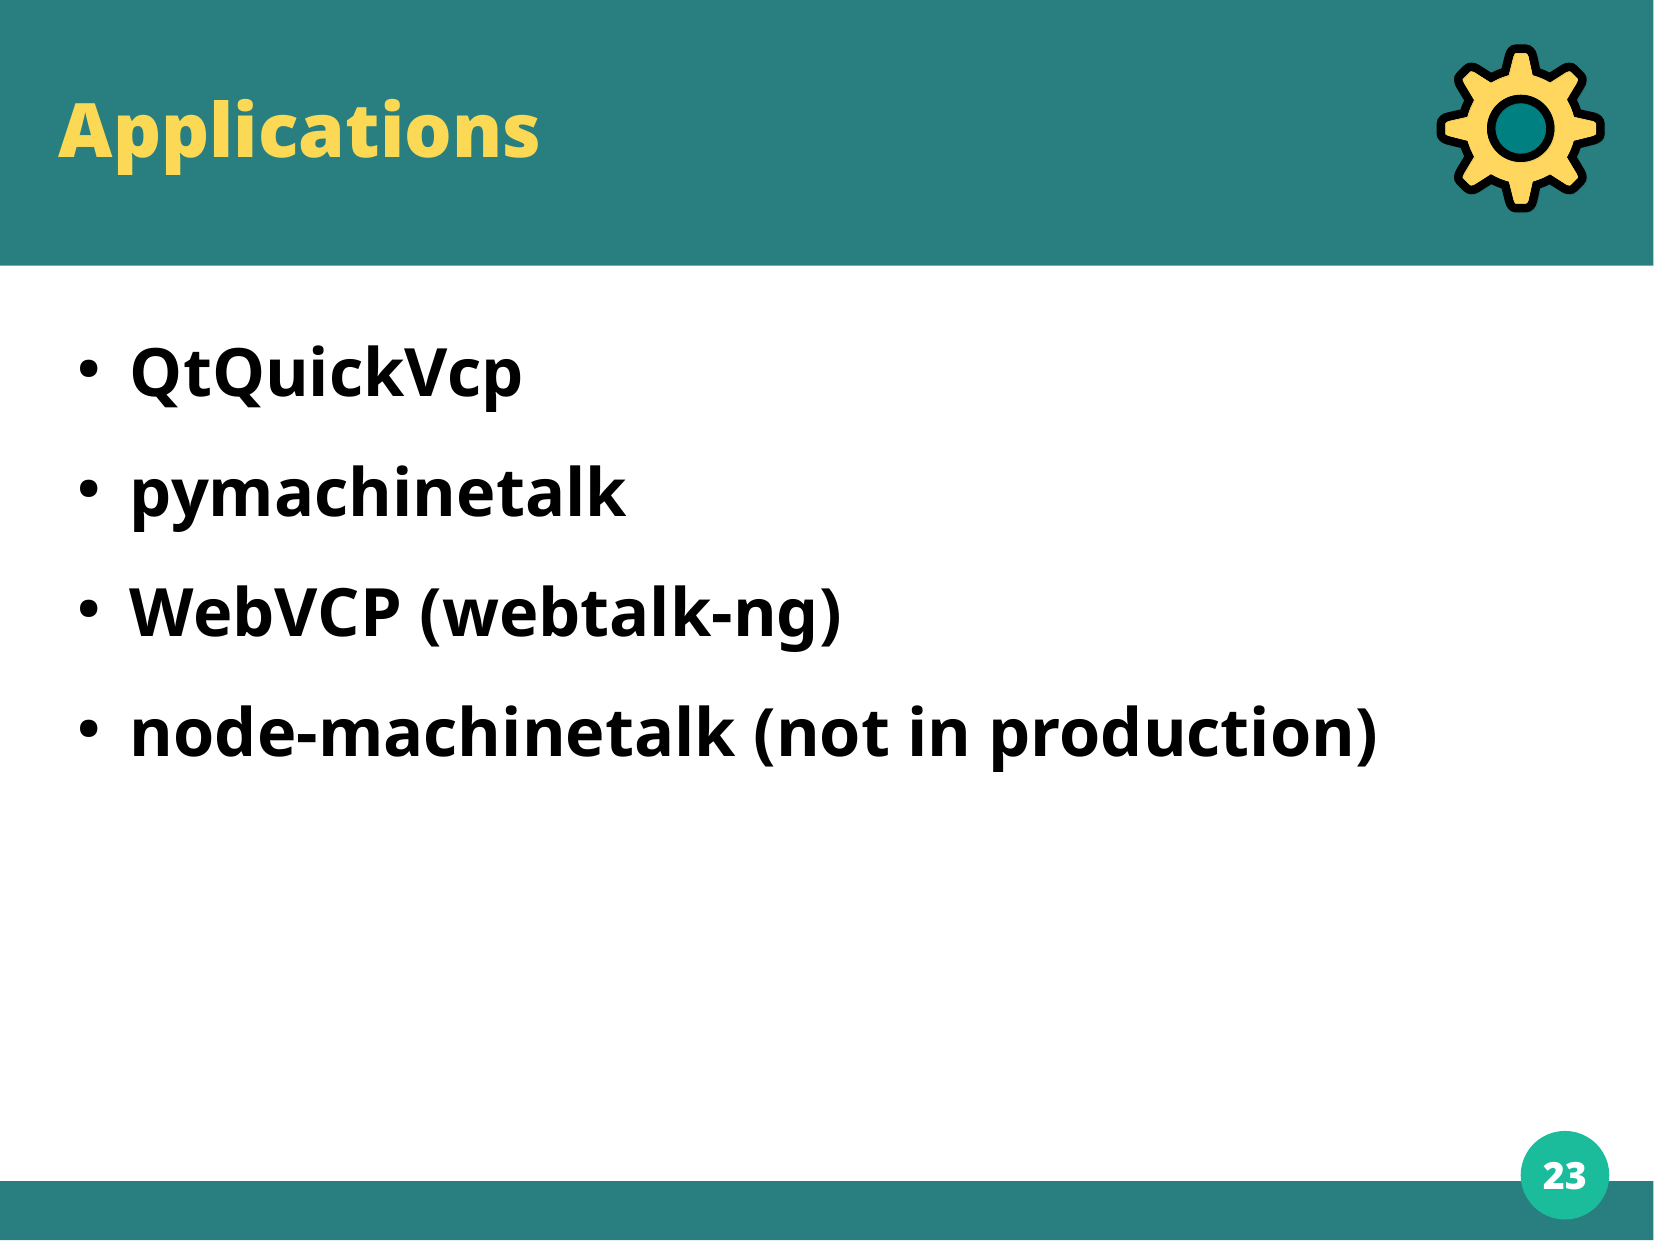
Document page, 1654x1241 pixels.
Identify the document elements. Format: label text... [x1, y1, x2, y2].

title Applications [59, 49, 1595, 207]
list QtQuickVcp pymachinetalk WebVCP (webtalk-ng) node-machinetalk (not in production) [59, 324, 1595, 1152]
